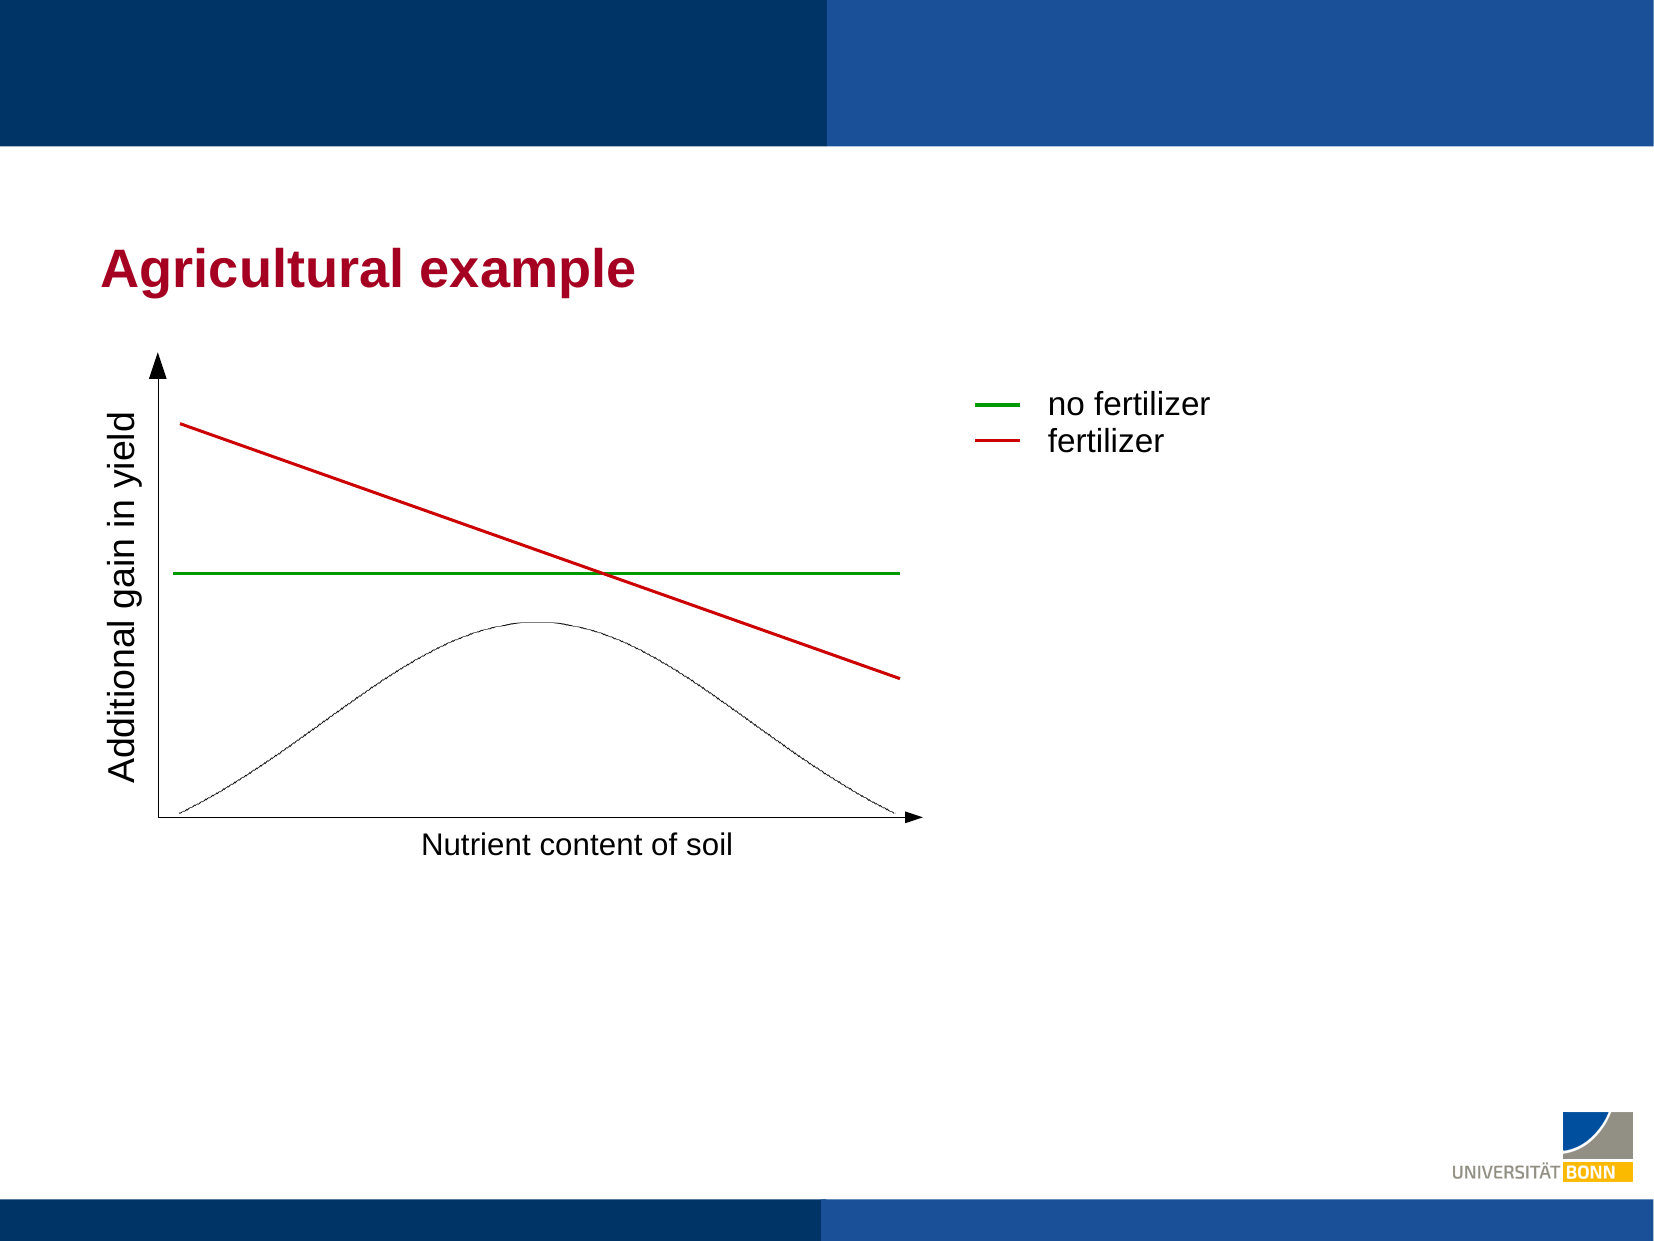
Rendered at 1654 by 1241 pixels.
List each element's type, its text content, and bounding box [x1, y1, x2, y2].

text_box Additional gain in yield [93, 378, 234, 799]
text_box Agricultural example [18, 212, 721, 307]
picture [1437, 1094, 1633, 1199]
picture [170, 616, 921, 817]
text_box no fertilizer fertilizer [1033, 378, 1306, 505]
text_box Nutrient content of soil [180, 820, 976, 870]
